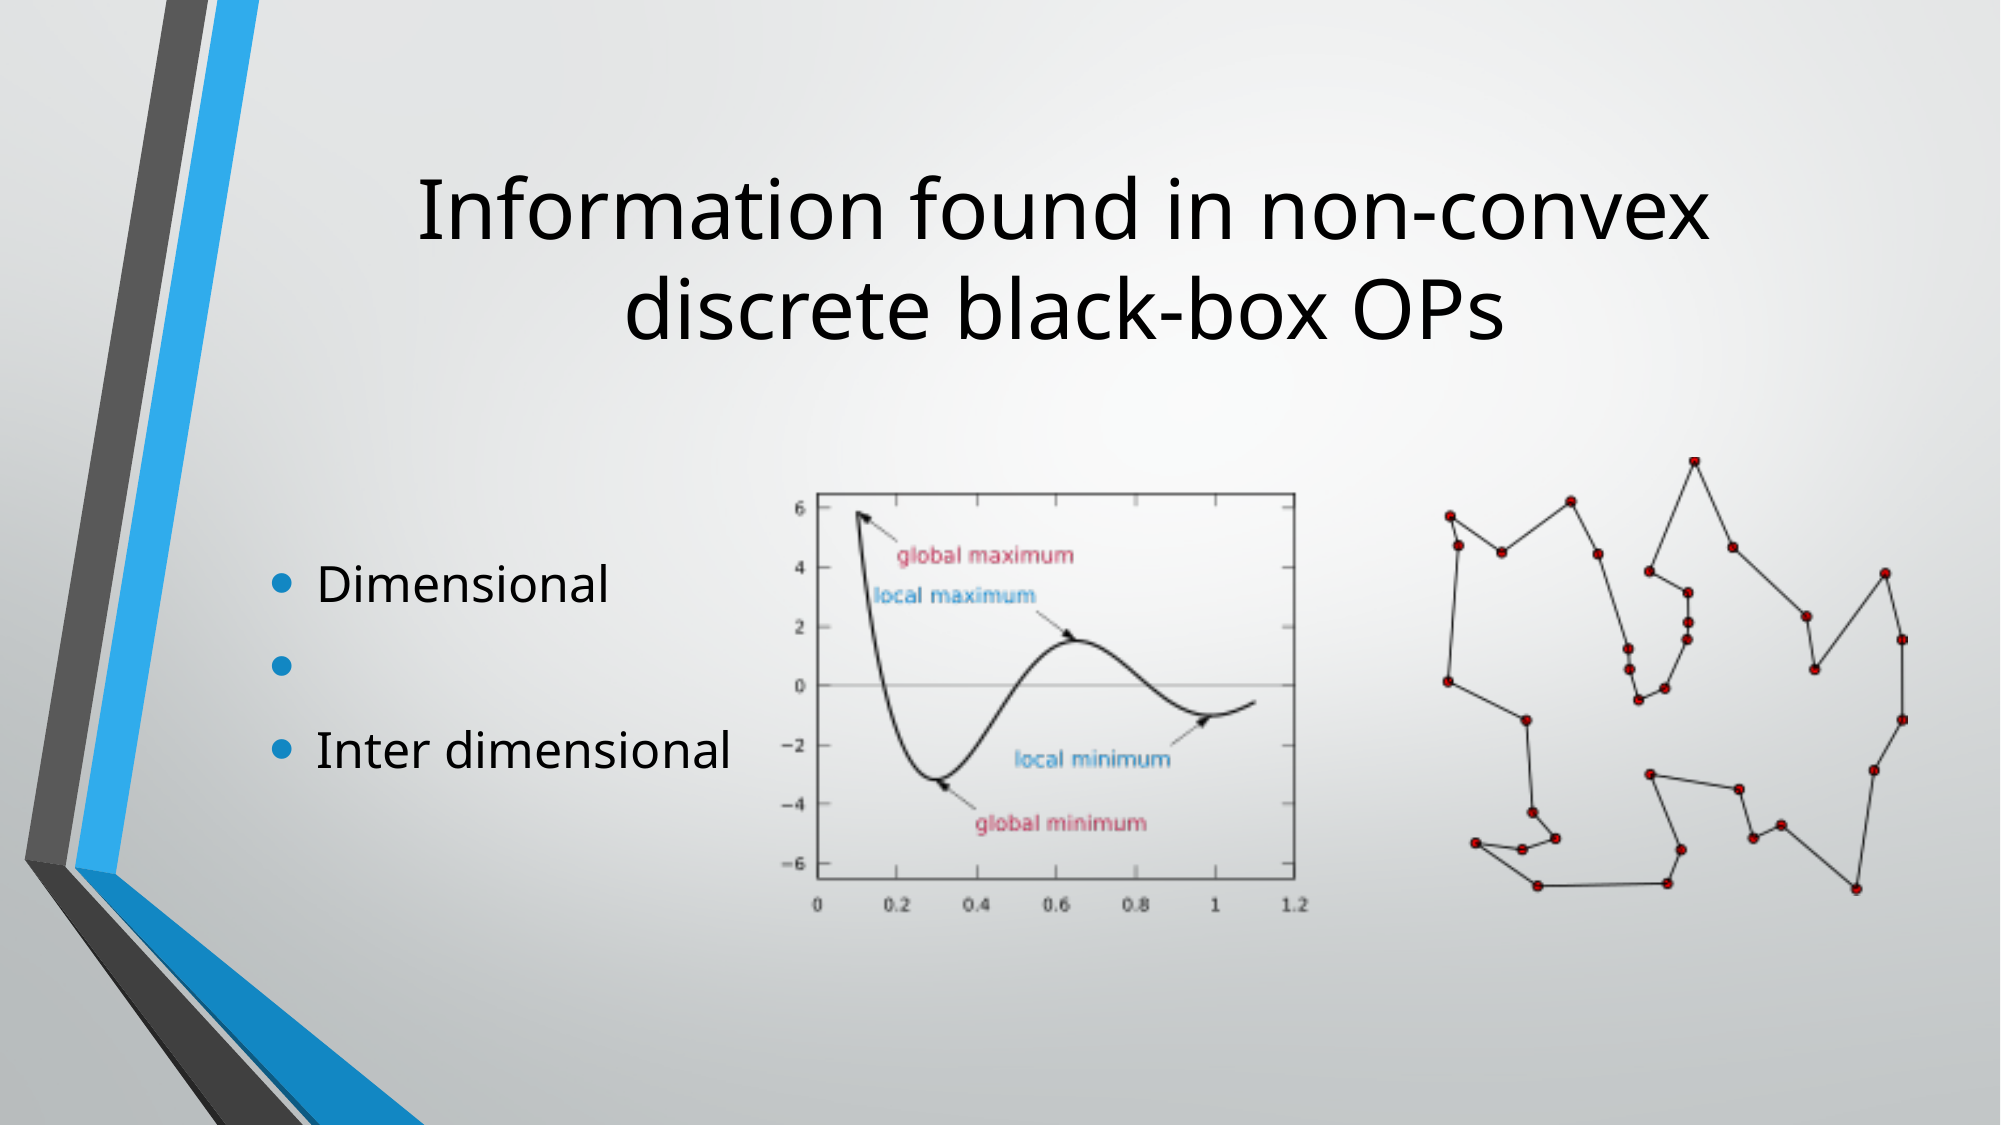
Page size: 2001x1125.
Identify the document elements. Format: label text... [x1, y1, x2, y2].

picture [1437, 457, 1908, 896]
picture [757, 470, 1333, 931]
list Dimensional Inter dimensional [254, 435, 794, 896]
title Information found in non-convex discrete black-box OPs [243, 112, 1887, 400]
